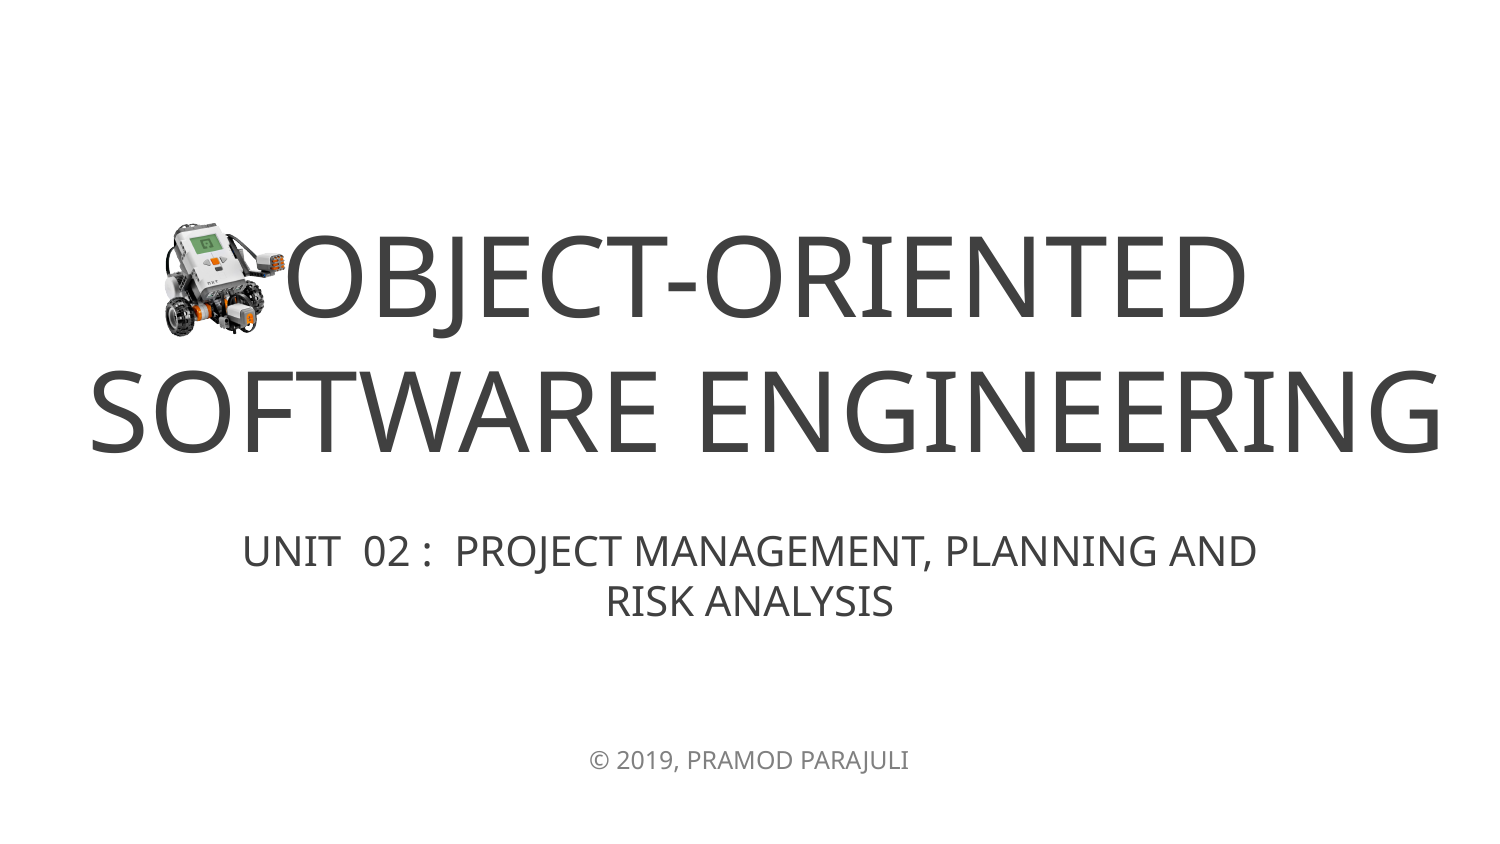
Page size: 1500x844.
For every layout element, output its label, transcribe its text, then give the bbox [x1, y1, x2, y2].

picture [138, 218, 294, 349]
text_box © 2019, PRAMOD PARAJULI [75, 736, 1424, 782]
subtitle UNIT 02 : PROJECT MANAGEMENT, PLANNING AND RISK ANALYSIS [225, 517, 1275, 694]
title OBJECT-ORIENTED SOFTWARE ENGINEERING [63, 190, 1472, 490]
